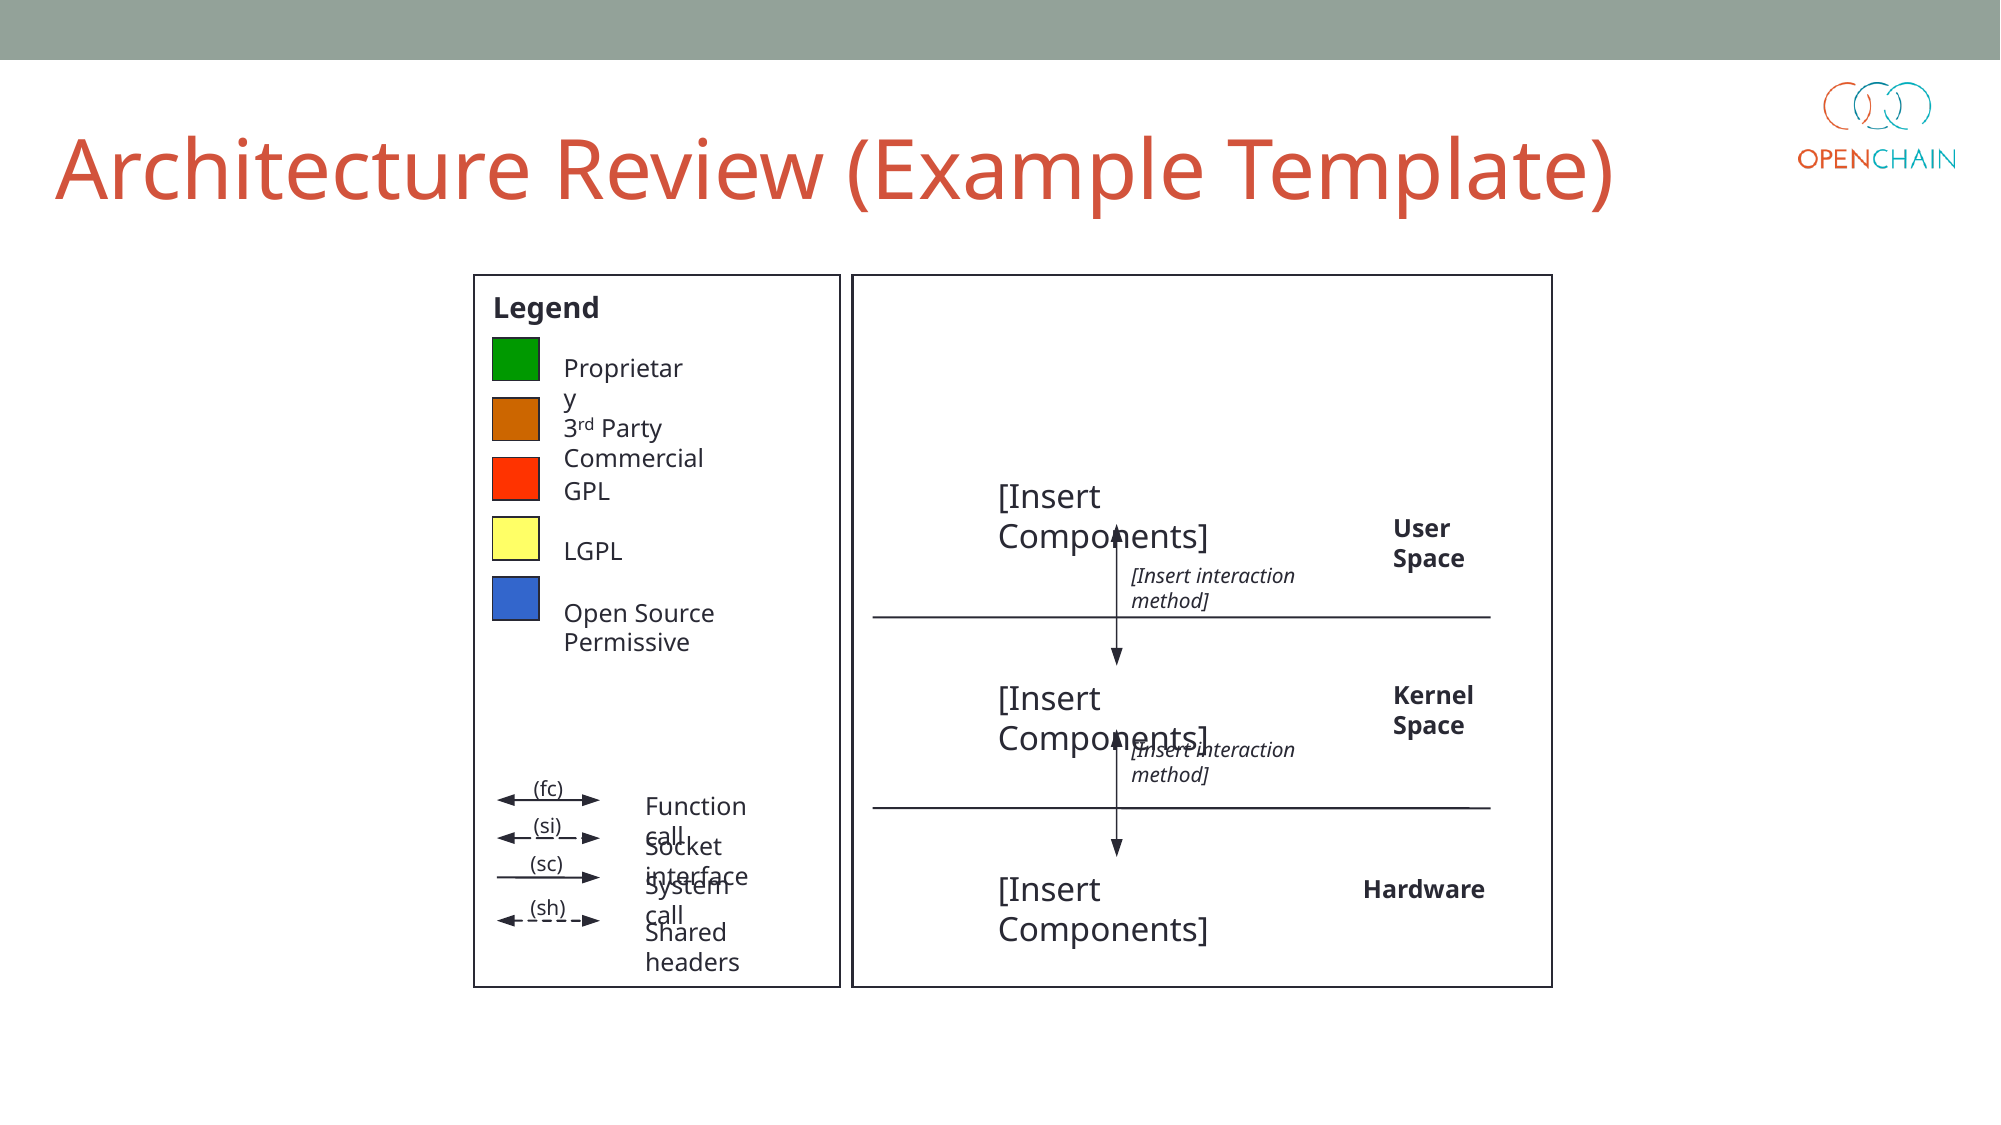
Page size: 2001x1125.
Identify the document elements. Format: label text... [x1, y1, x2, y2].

text_box [Insert interaction method] [1117, 730, 1389, 770]
text_box System call [630, 862, 789, 907]
text_box [493, 458, 539, 500]
text_box [493, 398, 539, 440]
text_box Socket interface [630, 823, 843, 868]
text_box (si) [519, 806, 579, 844]
text_box [Insert Components] [983, 861, 1317, 916]
text_box User Space [1378, 505, 1537, 550]
text_box Hardware [1348, 866, 1518, 911]
text_box LGPL [549, 528, 685, 574]
text_box Proprietary [549, 345, 702, 391]
text_box [Insert Components] [983, 468, 1317, 524]
text_box (sh) [516, 887, 583, 927]
text_box [493, 517, 539, 560]
text_box Legend [478, 282, 626, 333]
text_box Function call [630, 783, 803, 823]
text_box Architecture Review (Example Template) [40, 85, 1840, 247]
text_box Kernel Space [1378, 672, 1551, 718]
text_box (fc) [519, 768, 582, 808]
text_box Shared headers [630, 909, 836, 954]
text_box [493, 338, 539, 380]
text_box (sc) [516, 844, 582, 884]
text_box GPL [549, 468, 658, 514]
text_box 3rd Party Commercial [549, 405, 815, 451]
text_box [Insert interaction method] [1117, 555, 1389, 595]
text_box Open Source Permissive [549, 590, 771, 635]
text_box [493, 577, 539, 620]
text_box [Insert Components] [983, 670, 1317, 725]
